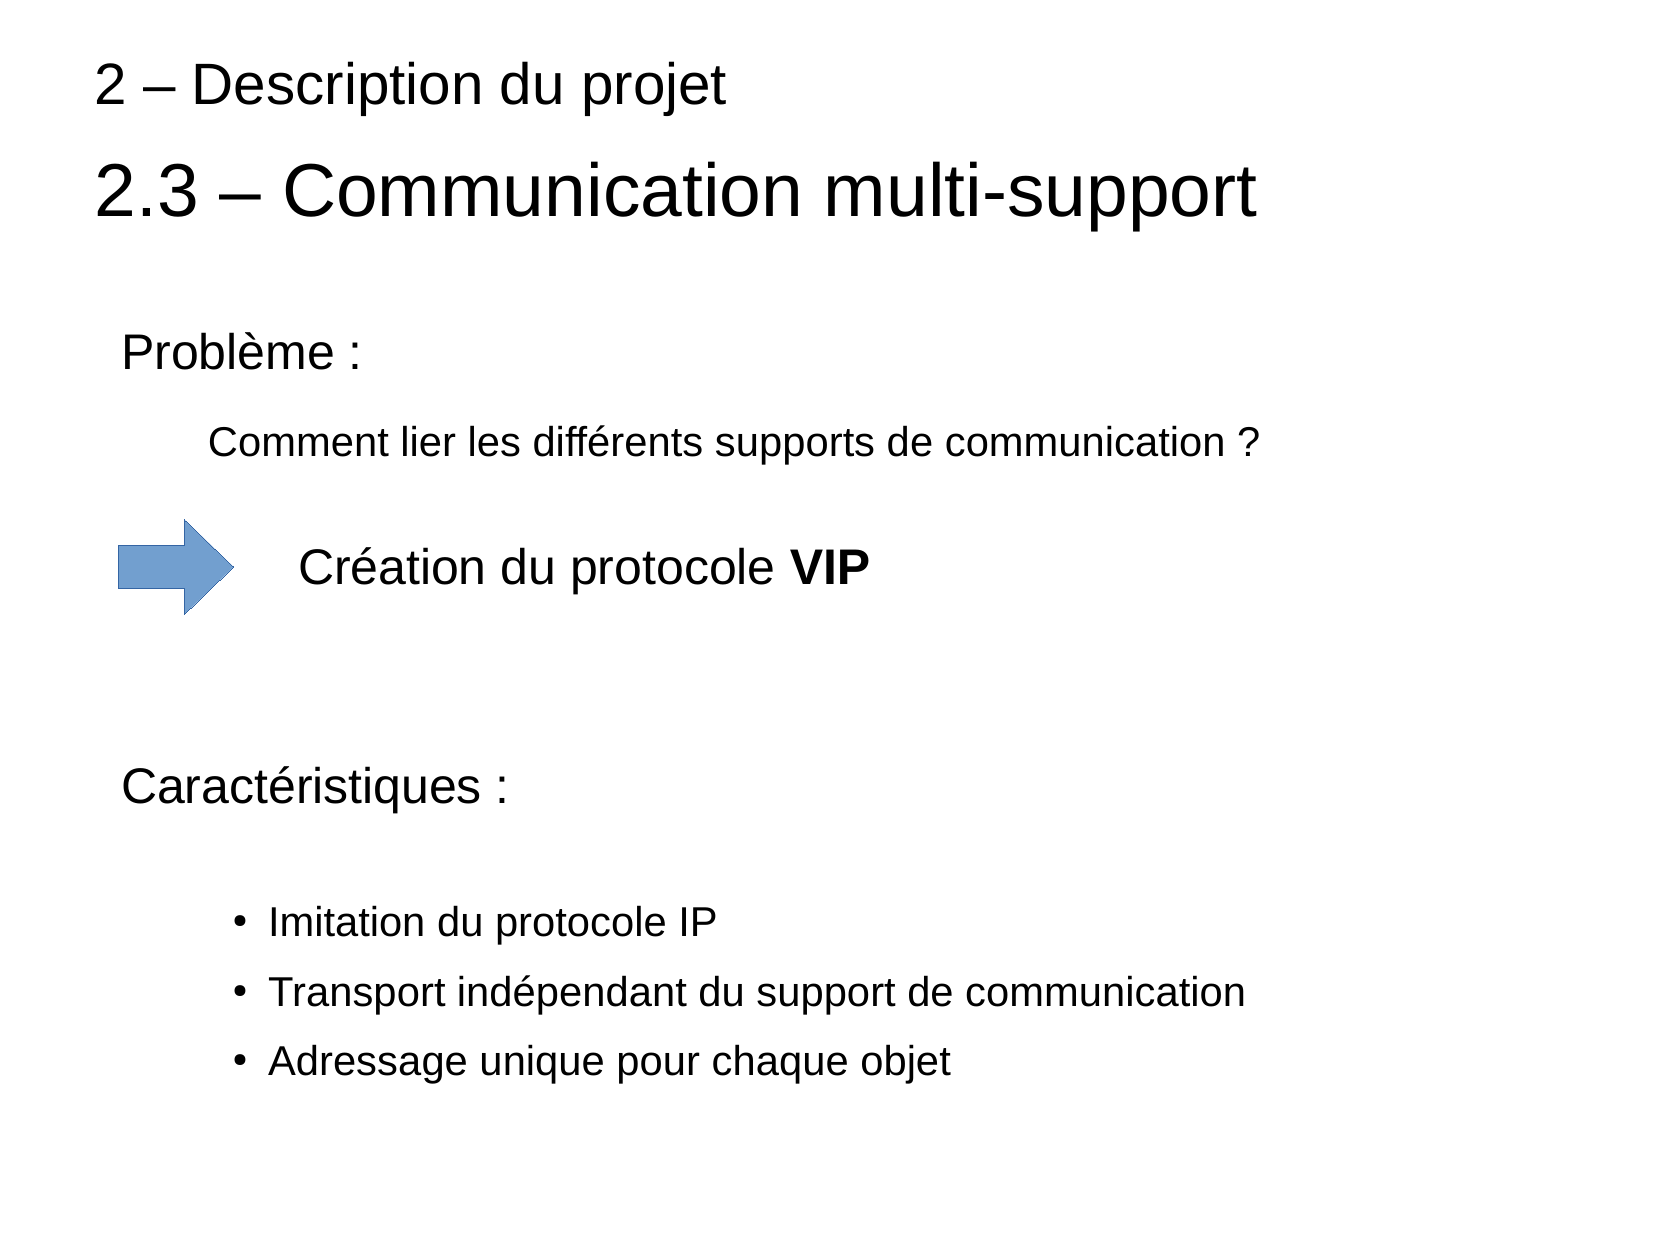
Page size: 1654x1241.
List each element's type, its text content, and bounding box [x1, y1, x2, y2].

title 2.3 – Communication multi-support [94, 145, 1583, 237]
text_box Caractéristiques : [106, 750, 525, 821]
text_box Comment lier les différents supports de communication ? [193, 411, 1276, 473]
text_box Création du protocole VIP [283, 531, 886, 603]
text_box [118, 519, 234, 615]
text_box Problème : [106, 316, 378, 388]
title 2 – Description du projet [94, 38, 1583, 131]
text_box Imitation du protocole IP Transport indépendant du support de communication Adressage unique pour chaque objet [217, 868, 1262, 1069]
